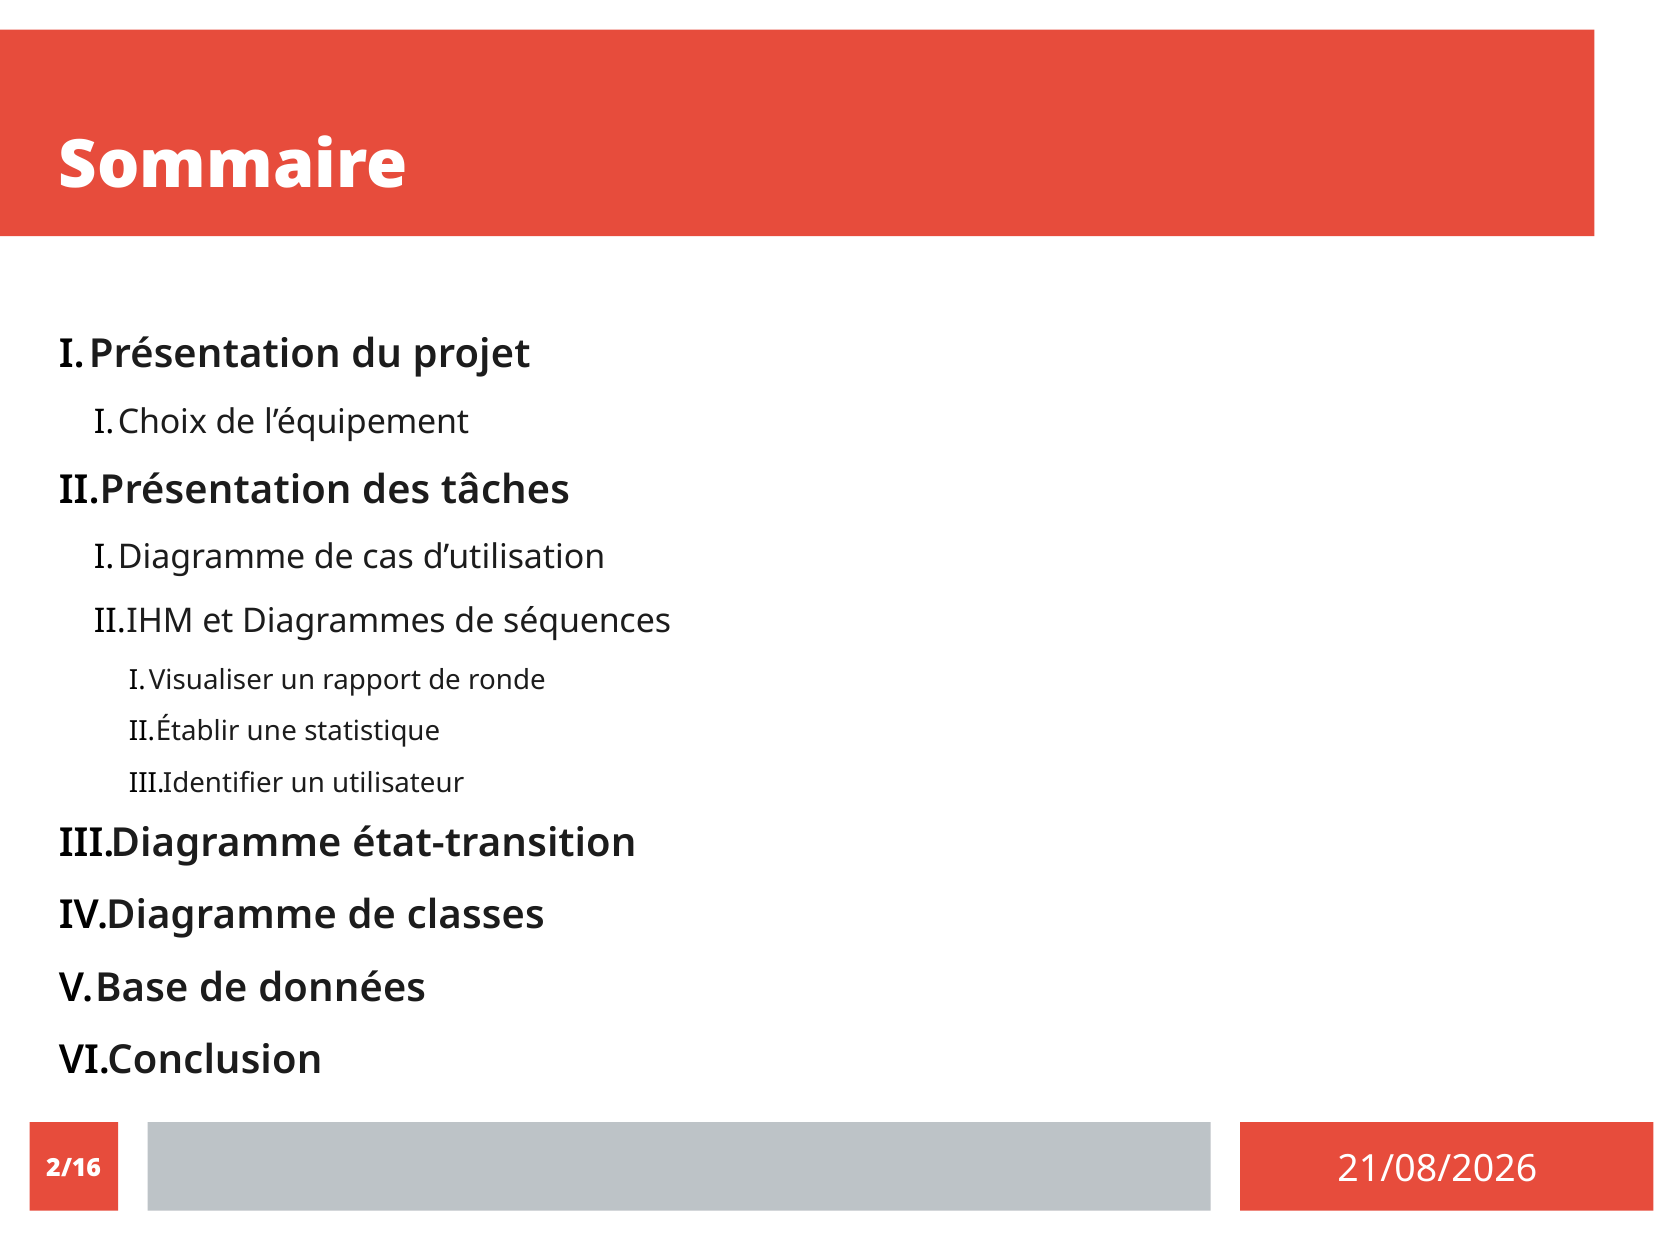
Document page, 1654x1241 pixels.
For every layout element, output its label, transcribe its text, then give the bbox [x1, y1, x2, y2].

title Sommaire [59, 59, 1595, 207]
list Présentation du projet Choix de l’équipement Présentation des tâches Diagramme de cas d’utilisation IHM et Diagrammes de séquences Visualiser un rapport de ronde Établir une statistique Identifier un utilisateur Diagramme état-transition Diagramme de classes Base de données Conclusion [59, 324, 1565, 1093]
